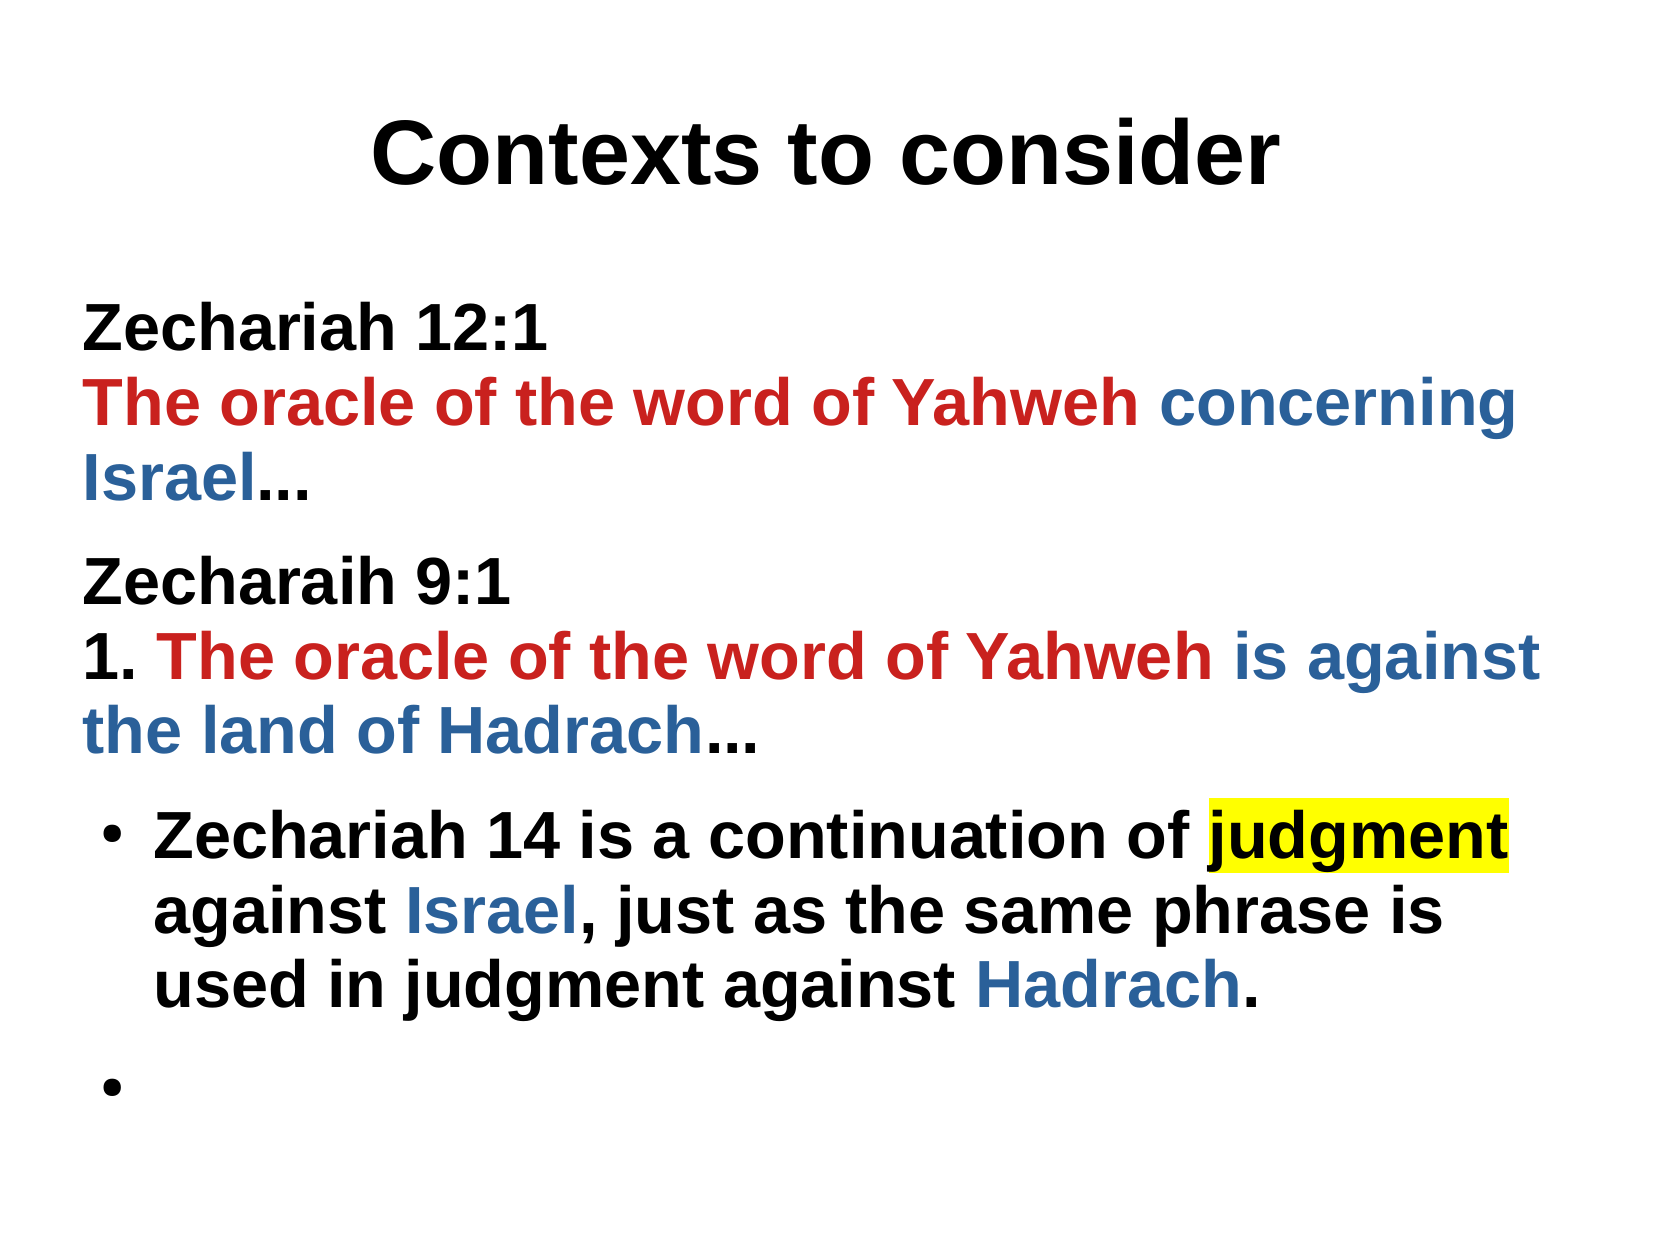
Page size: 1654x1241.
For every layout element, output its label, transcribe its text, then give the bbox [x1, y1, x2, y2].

list Zechariah 12:1 The oracle of the word of Yahweh concerning Israel... Zecharaih 9:1 1. The oracle of the word of Yahweh is against the land of Hadrach... Zechariah 14 is a continuation of judgment against Israel, just as the same phrase is used in judgment against Hadrach. [82, 290, 1571, 1202]
title Contexts to consider [82, 49, 1571, 257]
